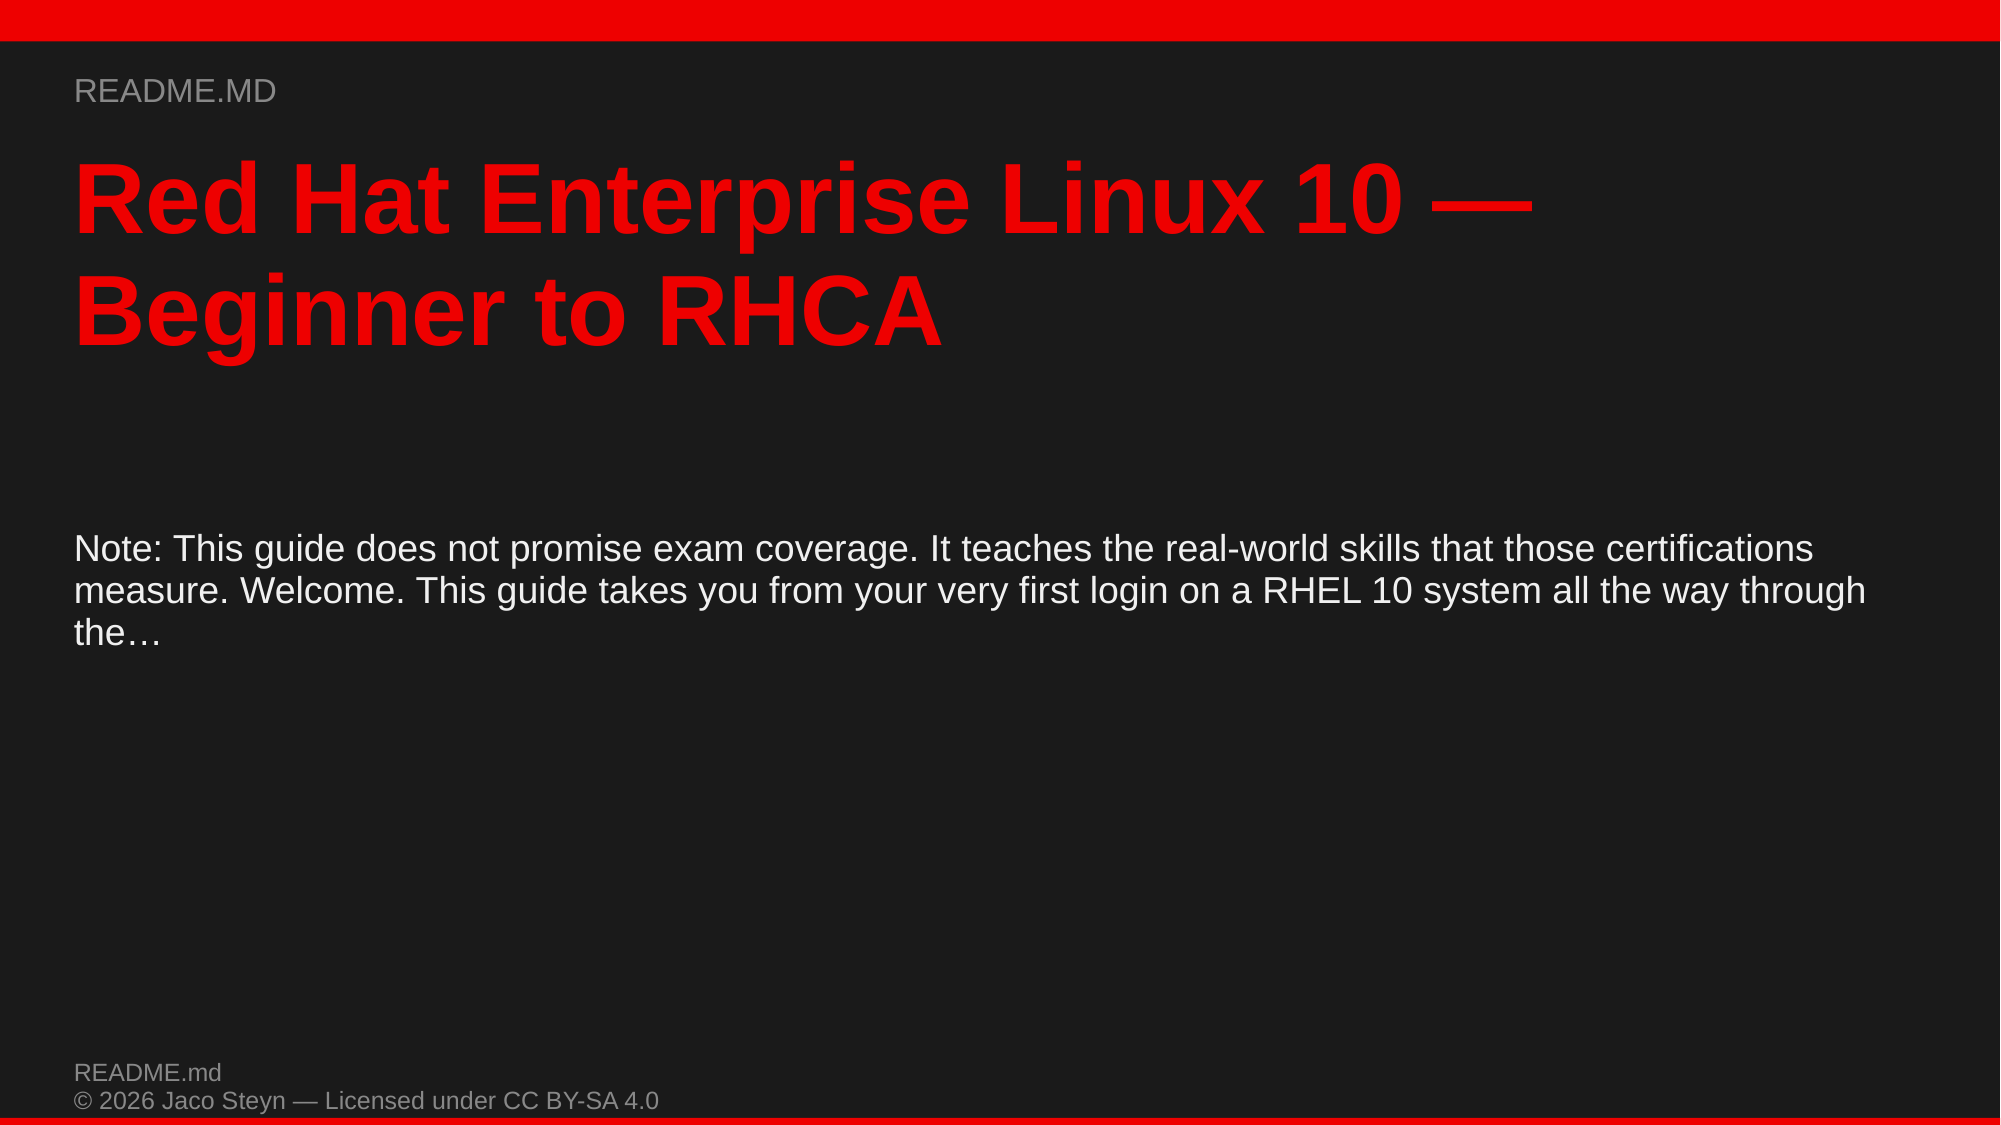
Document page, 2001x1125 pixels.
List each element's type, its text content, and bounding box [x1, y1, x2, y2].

text_box [0, 0, 2001, 42]
text_box README.md © 2026 Jaco Steyn — Licensed under CC BY-SA 4.0 [59, 1051, 1942, 1111]
text_box [0, 1117, 2001, 1125]
text_box README.MD [59, 64, 1942, 119]
text_box Note: This guide does not promise exam coverage. It teaches the real-world skills that those certifications measure. Welcome. This guide takes you from your very first login on a RHEL 10 system all the way through the… [59, 519, 1942, 727]
text_box Red Hat Enterprise Linux 10 — Beginner to RHCA [59, 135, 1942, 461]
